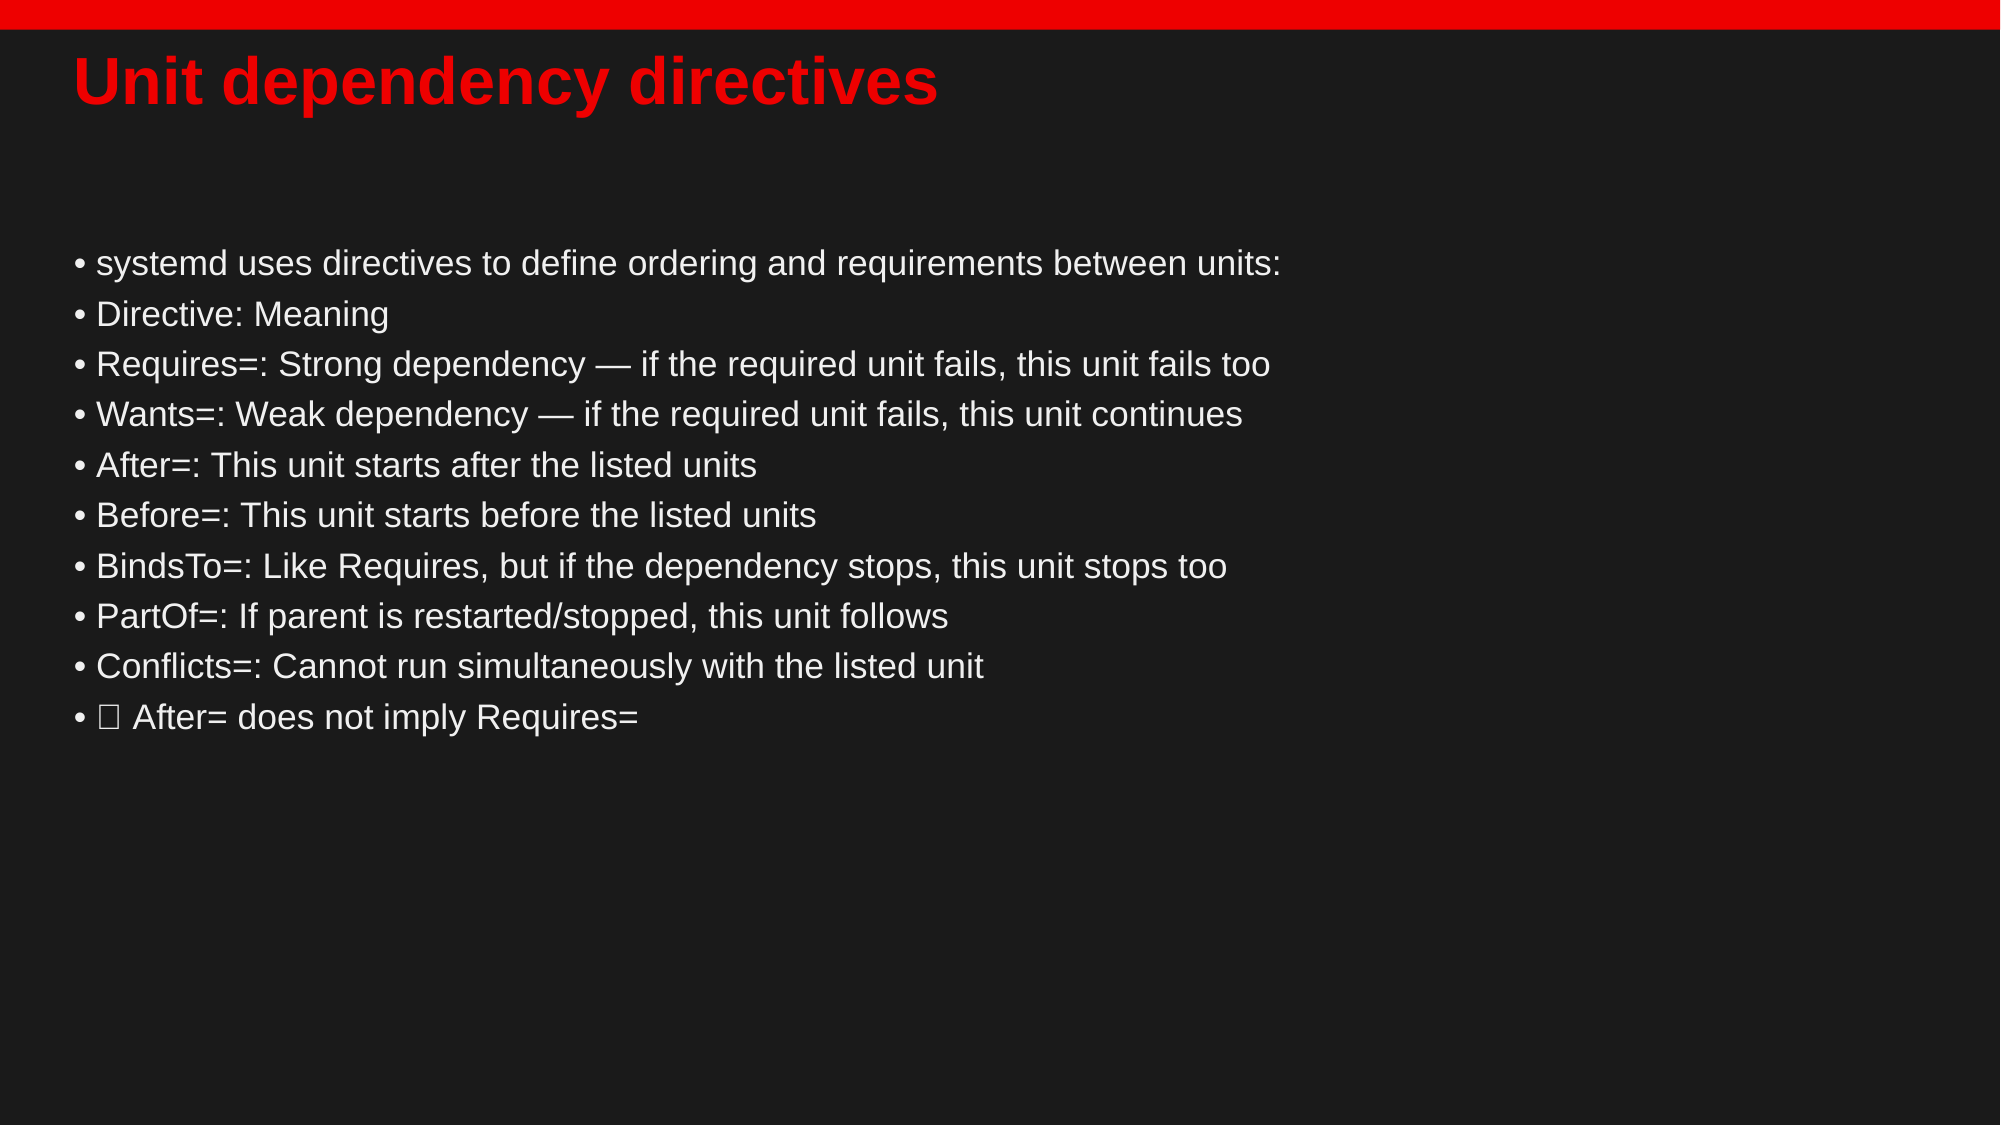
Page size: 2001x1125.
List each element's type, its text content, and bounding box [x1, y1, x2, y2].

text_box • systemd uses directives to define ordering and requirements between units: • Directive: Meaning • Requires=: Strong dependency — if the required unit fails, this unit fails too • Wants=: Weak dependency — if the required unit fails, this unit continues • After=: This unit starts after the listed units • Before=: This unit starts before the listed units • BindsTo=: Like Requires, but if the dependency stops, this unit stops too • PartOf=: If parent is restarted/stopped, this unit follows • Conflicts=: Cannot run simultaneously with the listed unit • 💡 After= does not imply Requires= [59, 236, 1942, 1037]
text_box Unit dependency directives [59, 36, 1942, 208]
text_box [0, 0, 2001, 30]
